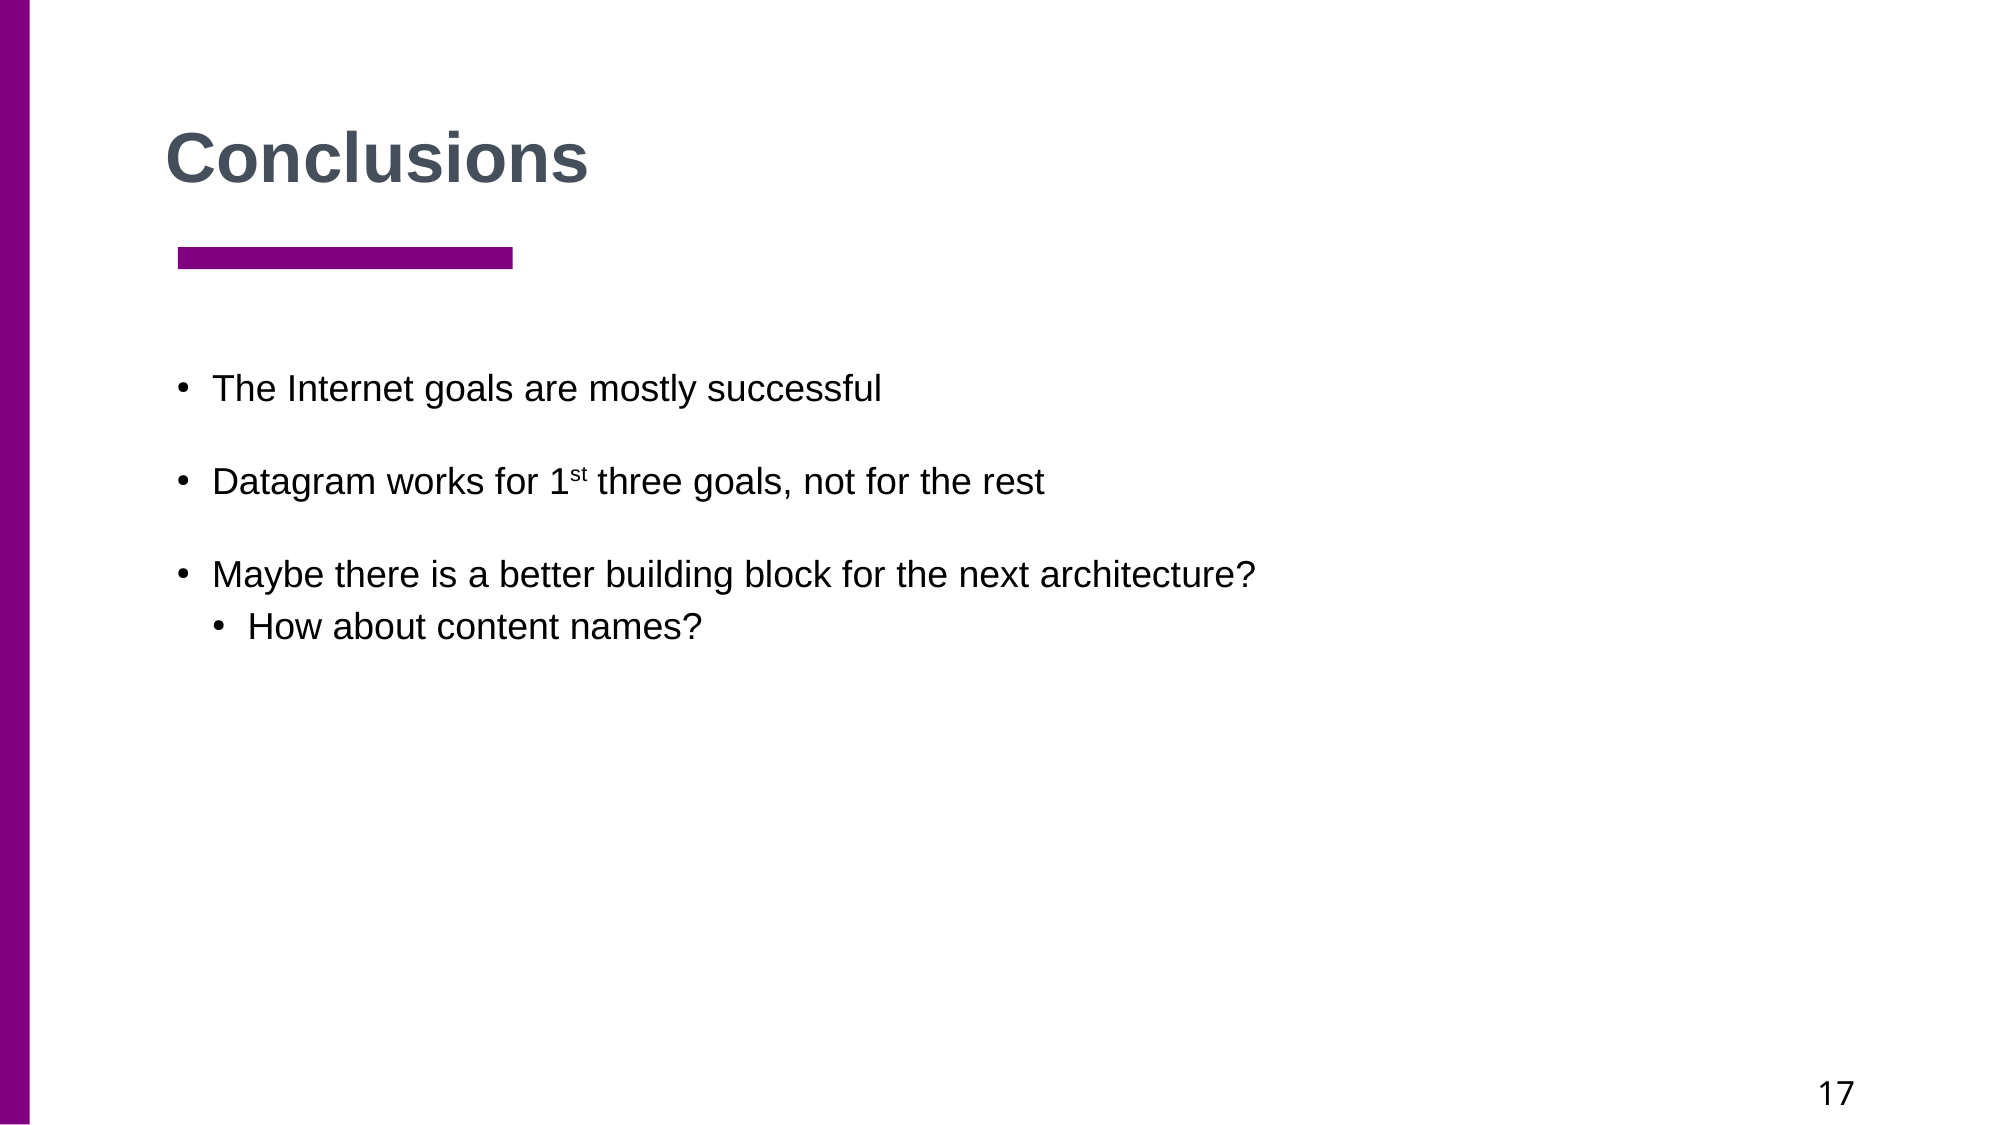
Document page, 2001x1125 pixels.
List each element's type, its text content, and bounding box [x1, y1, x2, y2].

text_box The Internet goals are mostly successful Datagram works for 1st three goals, not for the rest Maybe there is a better building block for the next architecture? How about content names? [161, 360, 2000, 1005]
text_box Conclusions [151, 0, 1849, 212]
